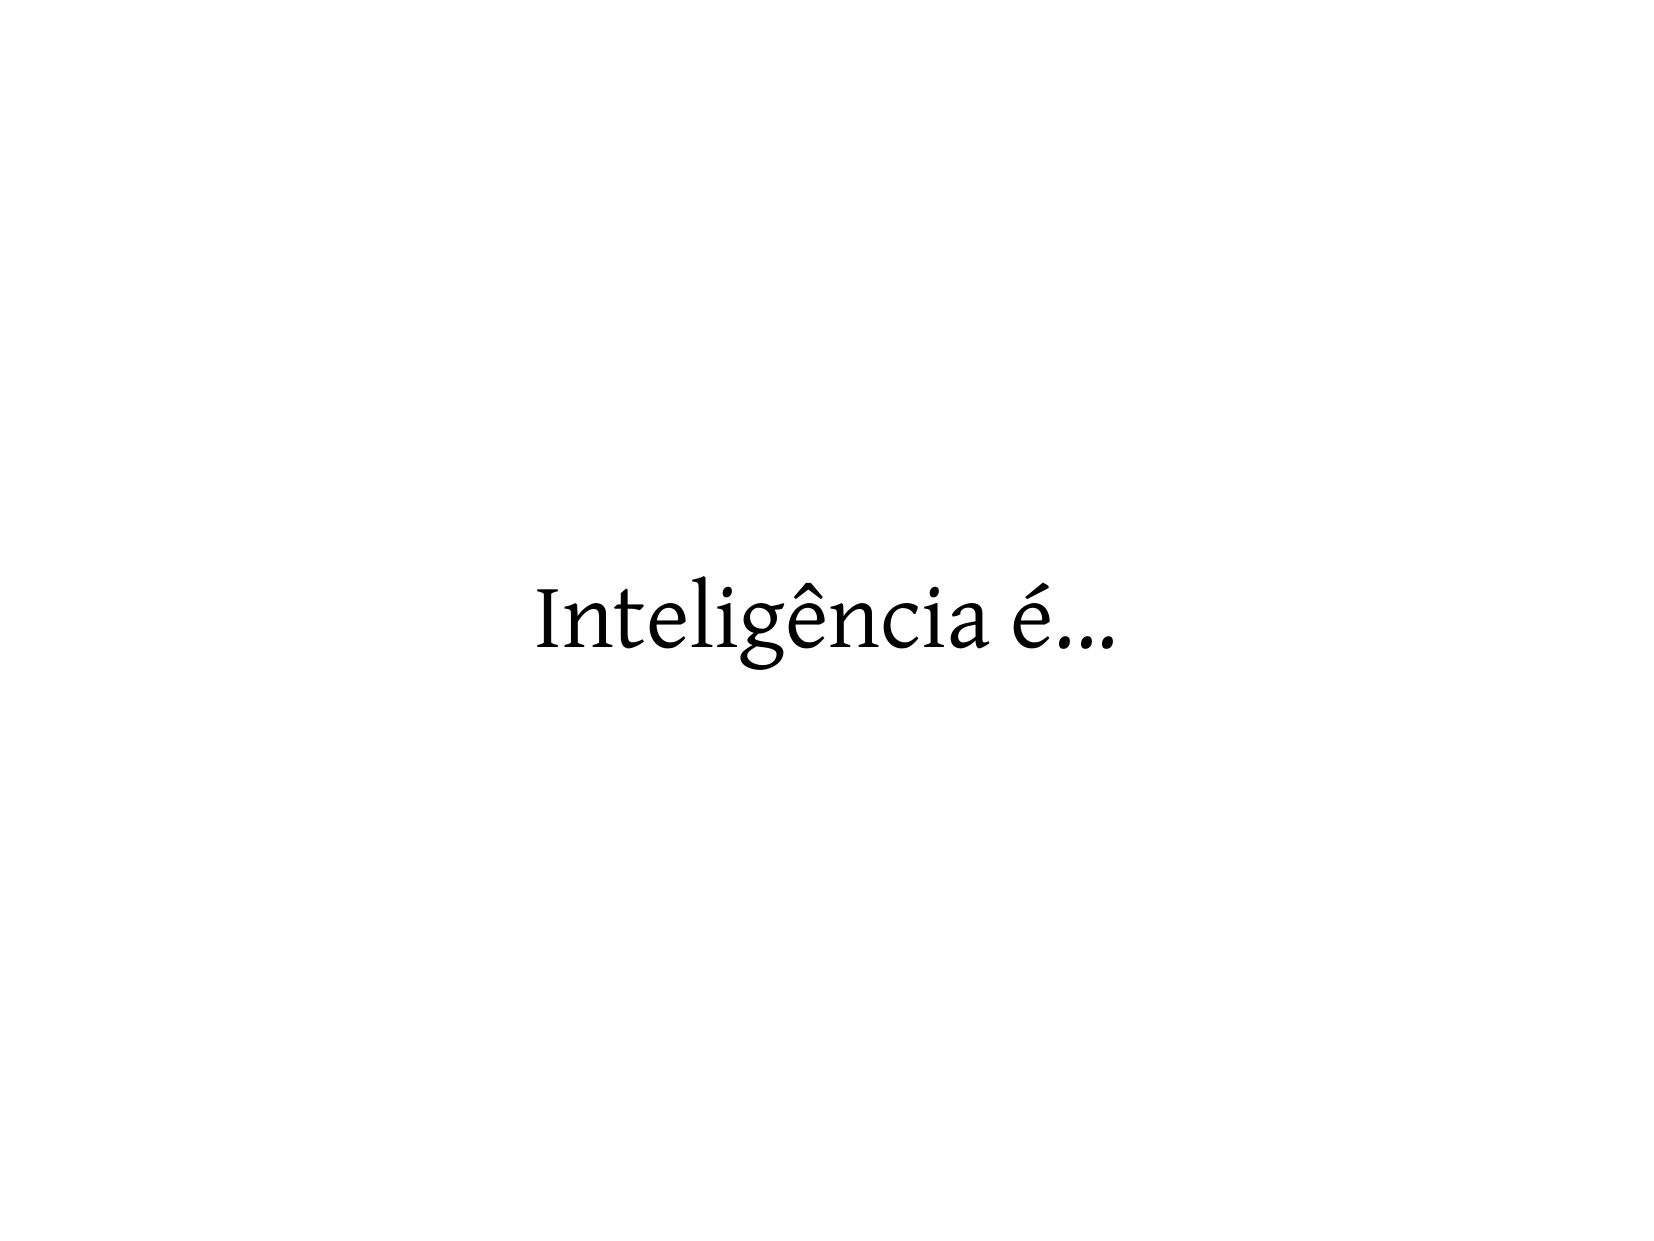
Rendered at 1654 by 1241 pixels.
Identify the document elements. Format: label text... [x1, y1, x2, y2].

text_box Inteligência é... [519, 559, 1135, 681]
